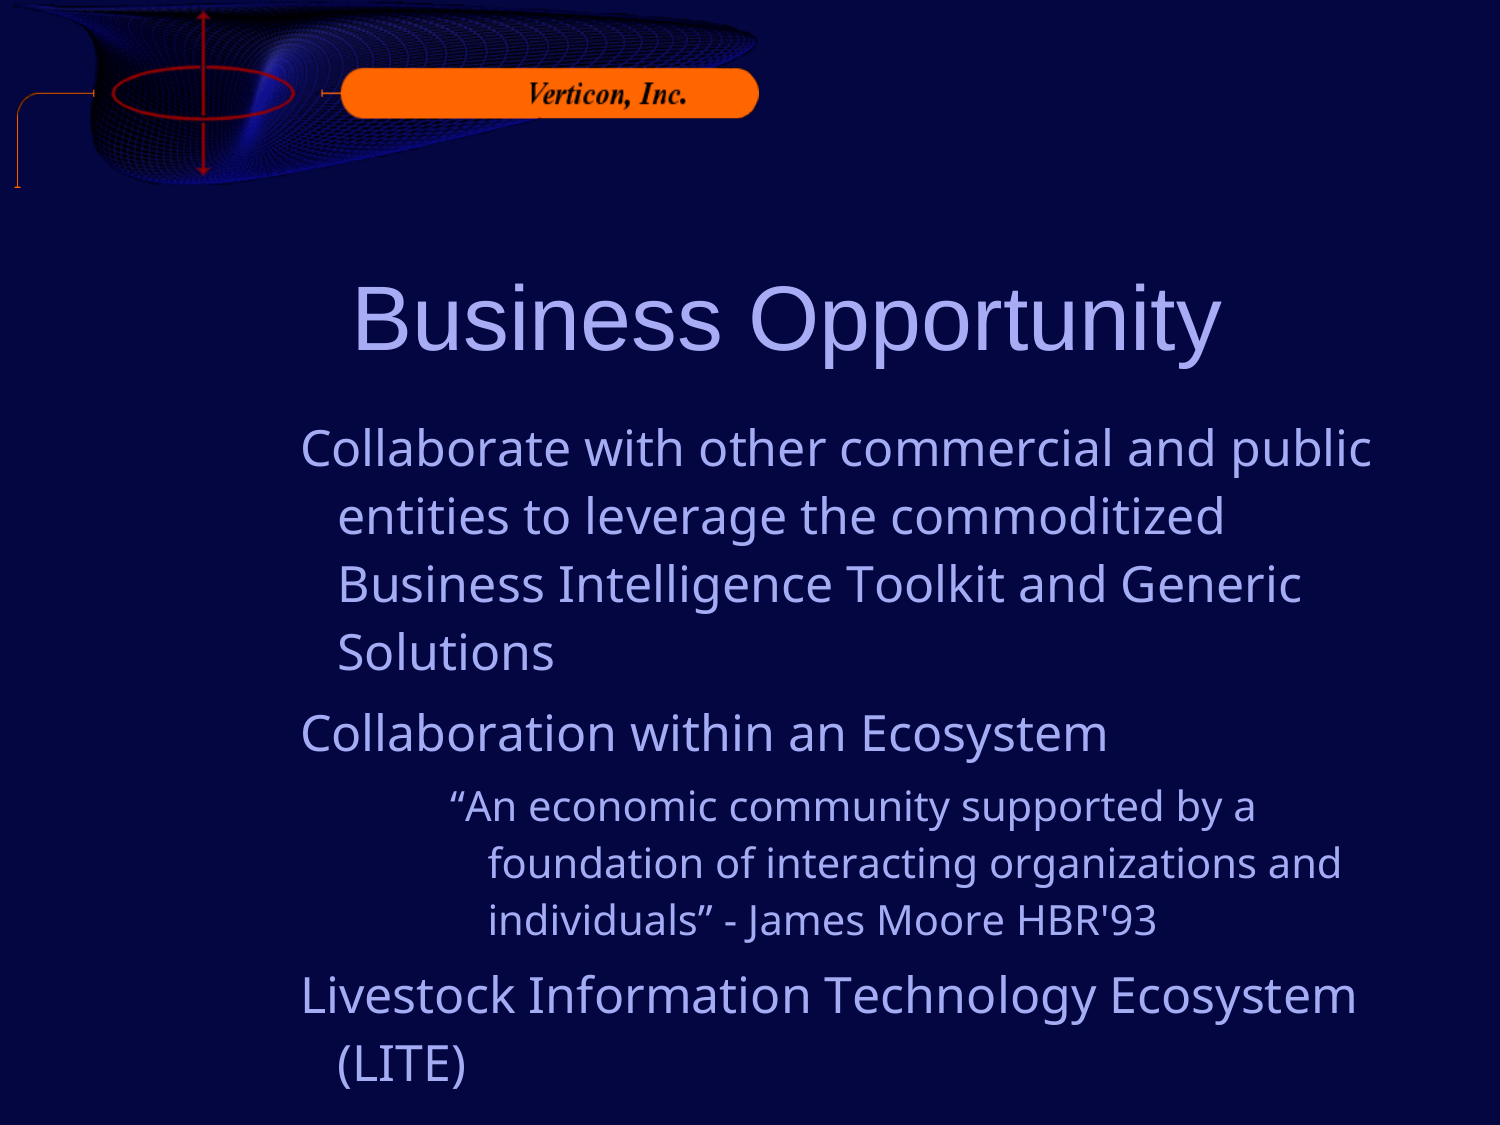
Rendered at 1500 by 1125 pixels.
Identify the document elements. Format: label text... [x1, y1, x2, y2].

list Collaborate with other commercial and public entities to leverage the commoditized Business Intelligence Toolkit and Generic Solutions Collaboration within an Ecosystem “An economic community supported by a foundation of interacting organizations and individuals” - James Moore HBR'93 Livestock Information Technology Ecosystem (LITE) [150, 412, 1385, 1052]
picture [8, 0, 759, 188]
title Business Opportunity [112, 232, 1463, 406]
